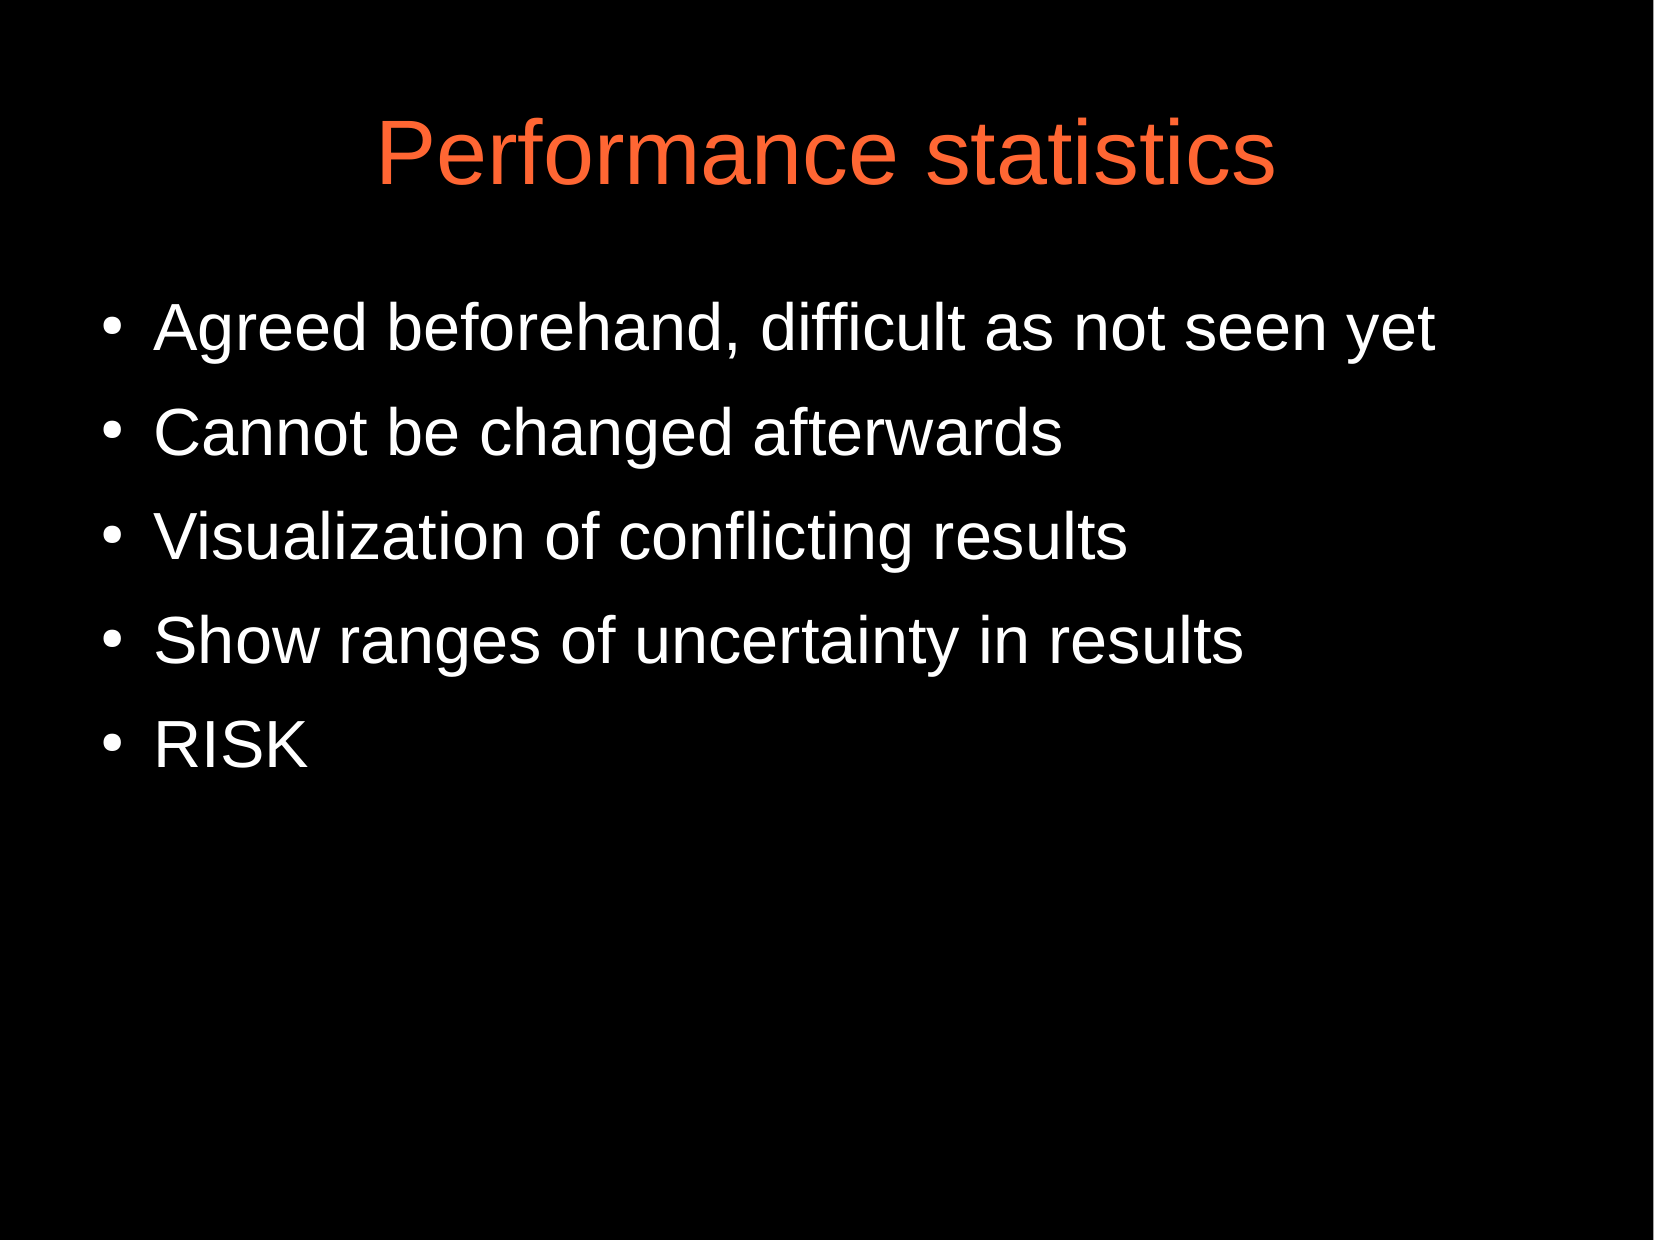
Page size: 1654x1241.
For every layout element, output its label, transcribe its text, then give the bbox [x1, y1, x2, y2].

list Agreed beforehand, difficult as not seen yet Cannot be changed afterwards Visualization of conflicting results Show ranges of uncertainty in results RISK [82, 290, 1571, 1109]
title Performance statistics [82, 49, 1571, 257]
